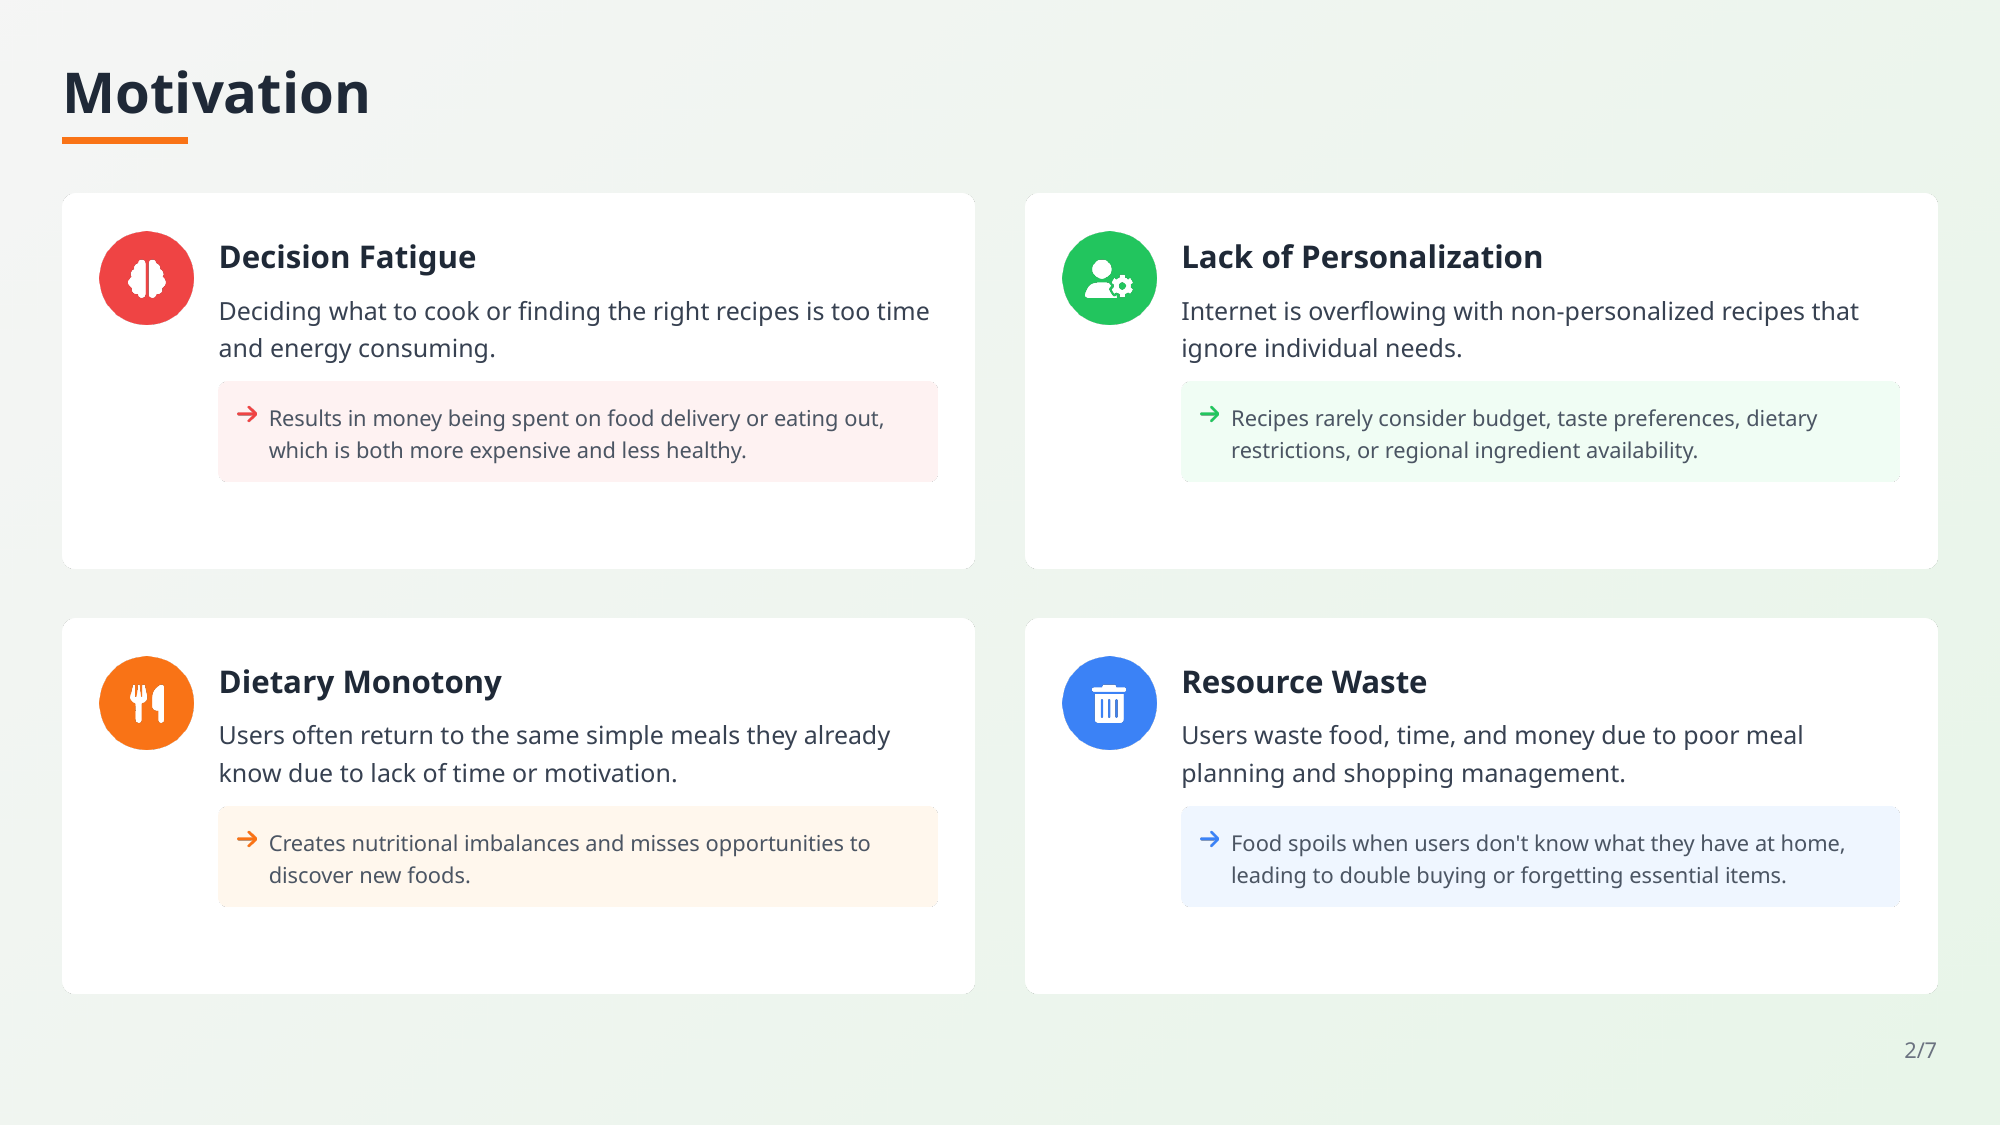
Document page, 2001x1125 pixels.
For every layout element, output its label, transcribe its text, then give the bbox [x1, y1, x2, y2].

text_box Internet is overflowing with non-personalized recipes that ignore individual needs. [1181, 287, 1900, 363]
text_box Deciding what to cook or finding the right recipes is too time and energy consuming. [218, 287, 938, 363]
text_box Food spoils when users don't know what they have at home, leading to double buying or forgetting essential items. [1231, 824, 1913, 888]
text_box 2/7 [62, 1031, 1938, 1063]
text_box Lack of Personalization [1181, 231, 2000, 275]
picture [0, 0, 2000, 1125]
text_box Recipes rarely consider budget, taste preferences, dietary restrictions, or regional ingredient availability. [1231, 399, 1913, 463]
text_box Decision Fatigue [218, 231, 938, 275]
text_box Results in money being spent on food delivery or eating out, which is both more expensive and less healthy. [268, 399, 950, 463]
text_box Creates nutritional imbalances and misses opportunities to discover new foods. [268, 824, 950, 888]
text_box Dietary Monotony [218, 656, 938, 700]
text_box Users waste food, time, and money due to poor meal planning and shopping management. [1181, 712, 1900, 788]
text_box Users often return to the same simple meals they already know due to lack of time or motivation. [218, 712, 938, 788]
text_box Motivation [62, 62, 1938, 125]
text_box Resource Waste [1181, 656, 1900, 700]
